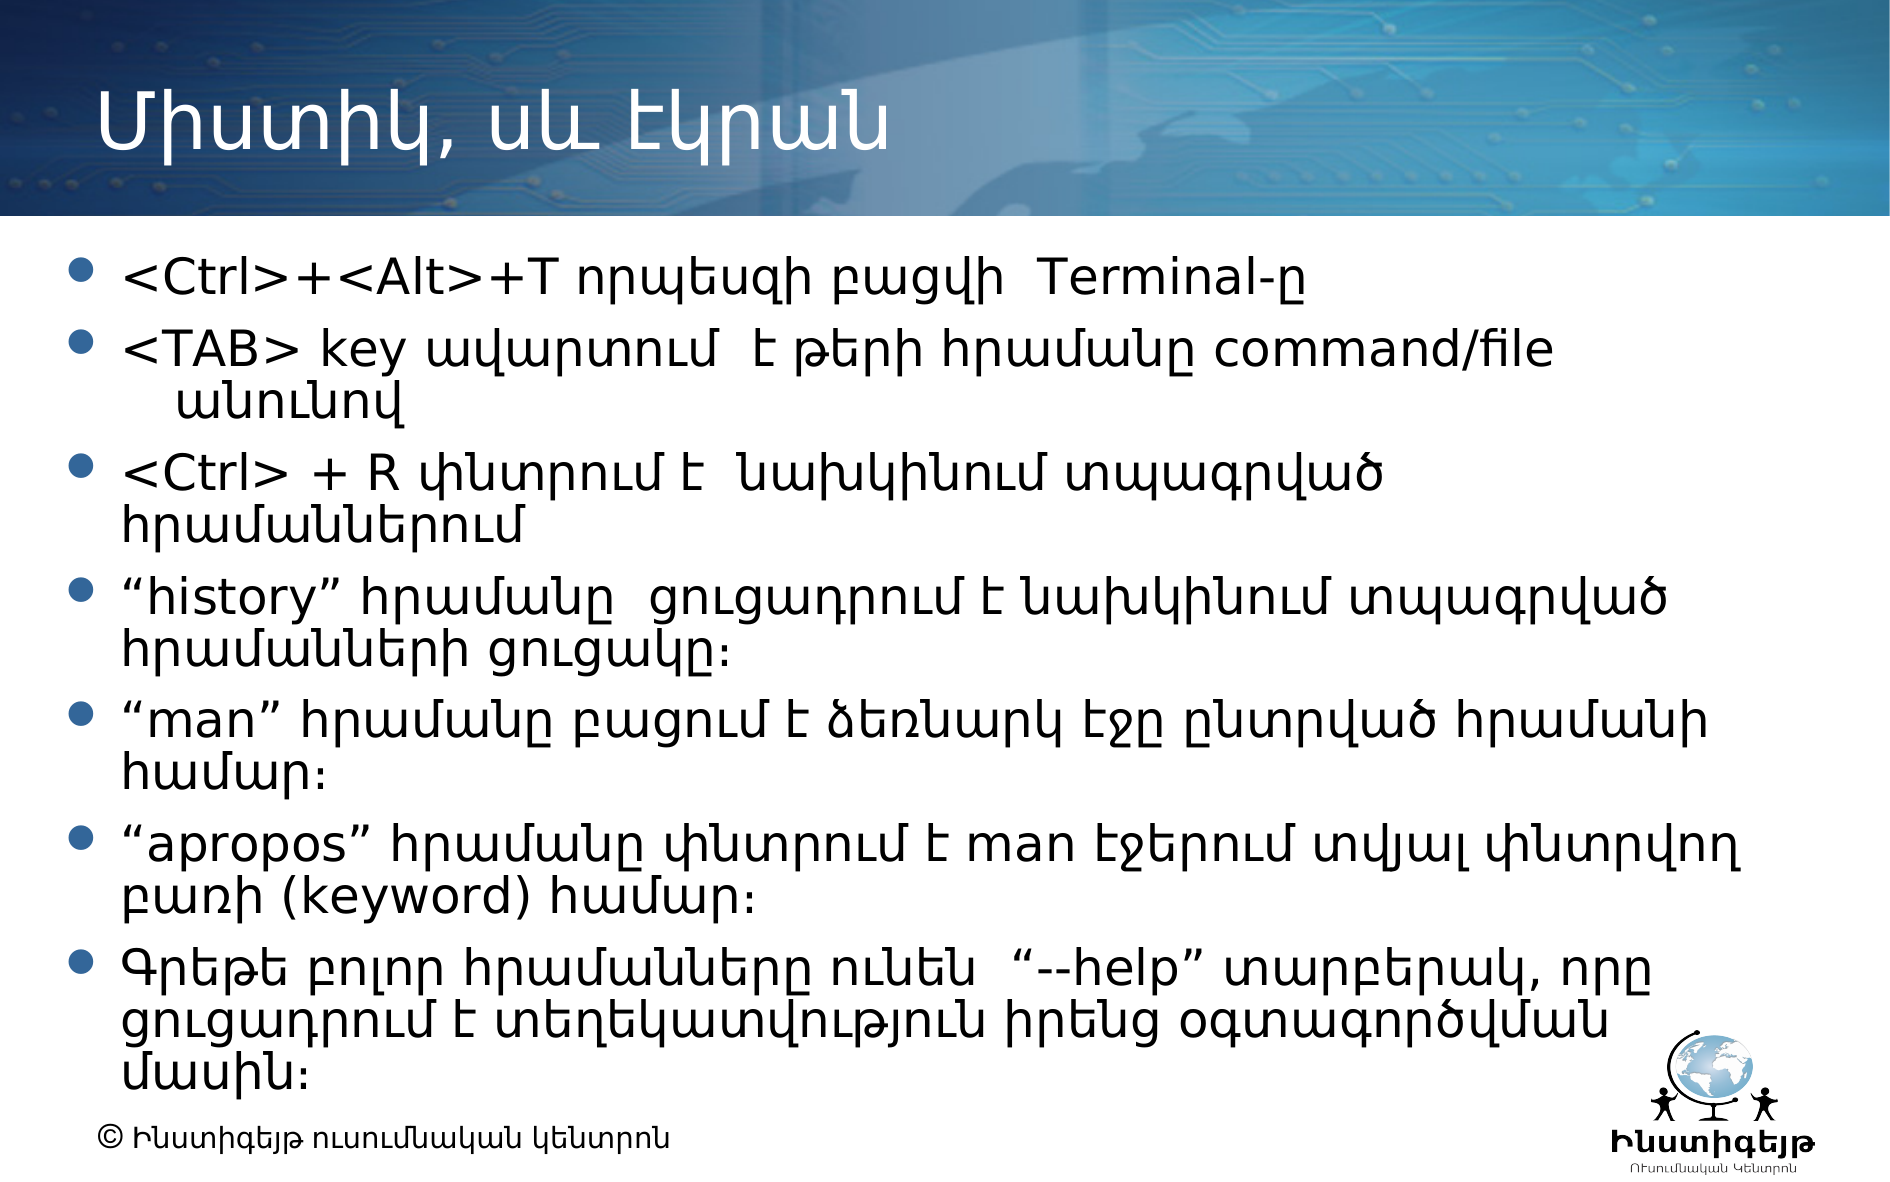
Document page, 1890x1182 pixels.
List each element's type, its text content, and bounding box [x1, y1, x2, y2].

title Միստիկ, սև էկրան [94, 47, 1793, 51]
picture [1612, 1030, 1815, 1175]
list <Ctrl>+<Alt>+T որպեսզի բացվի Terminal-ը <TAB> key ավարտում է թերի հրամանը command/file անունով <Ctrl> + R փնտրում է նախկինում տպագրված հրամաններում “history” հրամանը ցուցադրում է նախկինում տպագրված հրամանների ցուցակը։ “man” հրամանը բացում է ձեռնարկ էջը ընտրված հրամանի համար։ “apropos” հրամանը փնտրում է man էջերում տվյալ փնտրվող բառի (keyword) համար։ Գրեթե բոլոր հրամանները ունեն “--help” տարբերակ, որը ցուցադրում է տեղեկատվություն իրենց օգտագործվման մասին։ [65, 252, 1769, 283]
picture [0, 0, 1890, 216]
